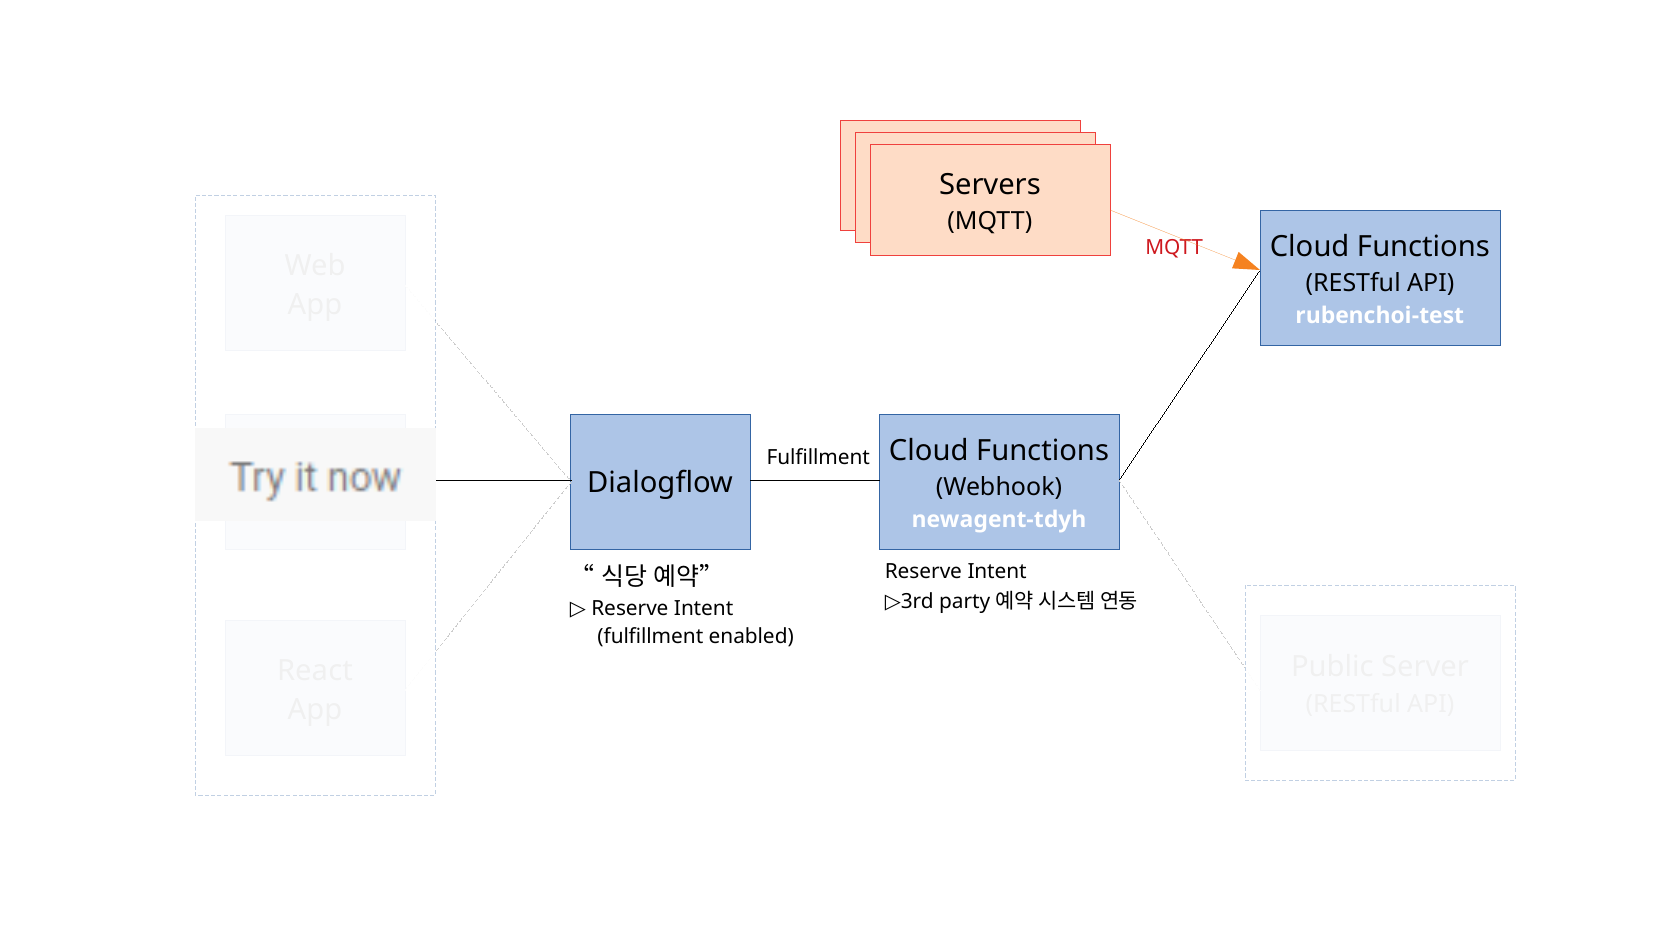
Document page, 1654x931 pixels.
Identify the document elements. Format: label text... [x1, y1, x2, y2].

text_box Fulfillment [751, 435, 883, 480]
text_box Dialogflow [570, 414, 751, 549]
text_box [195, 195, 436, 428]
text_box MQTT [1151, 225, 1216, 251]
text_box Servers (MQTT) [870, 144, 1111, 256]
text_box Servers (MQTT) [840, 120, 1081, 231]
text_box [1245, 585, 1516, 781]
picture [195, 428, 436, 521]
text_box Servers (MQTT) [855, 132, 1096, 243]
text_box [195, 521, 436, 796]
text_box Cloud Functions (RESTful API) rubenchoi-test [1260, 210, 1501, 346]
text_box Reserve Intent ▷3rd party예약 시스템 연동 [870, 549, 1153, 624]
text_box MQTT [1130, 225, 1216, 270]
text_box “식당 예약” ▷ Reserve Intent (fulfillment enabled) [555, 549, 798, 661]
text_box Cloud Functions (Webhook) newagent-tdyh [879, 414, 1120, 549]
